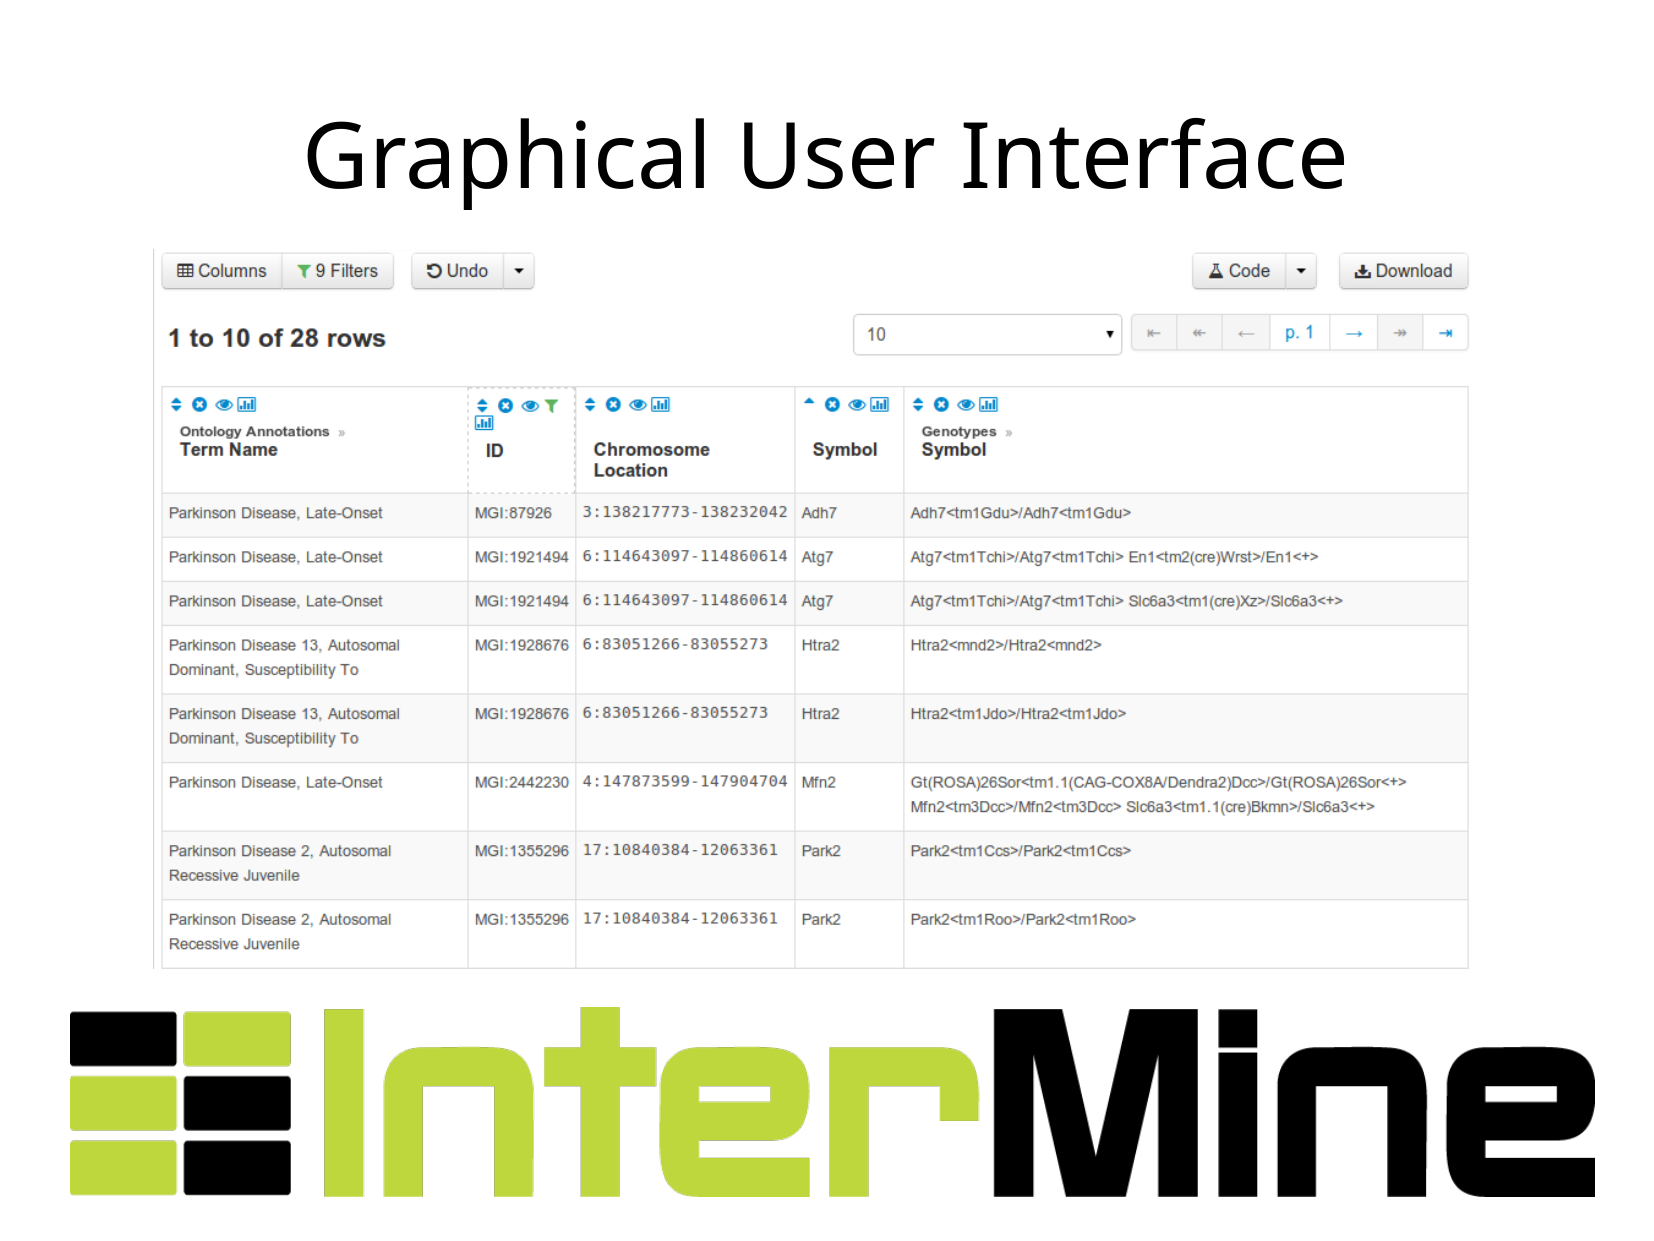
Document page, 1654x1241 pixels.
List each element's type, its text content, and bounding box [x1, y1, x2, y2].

picture [153, 249, 1475, 969]
picture [70, 1007, 1595, 1197]
title Graphical User Interface [82, 49, 1571, 257]
